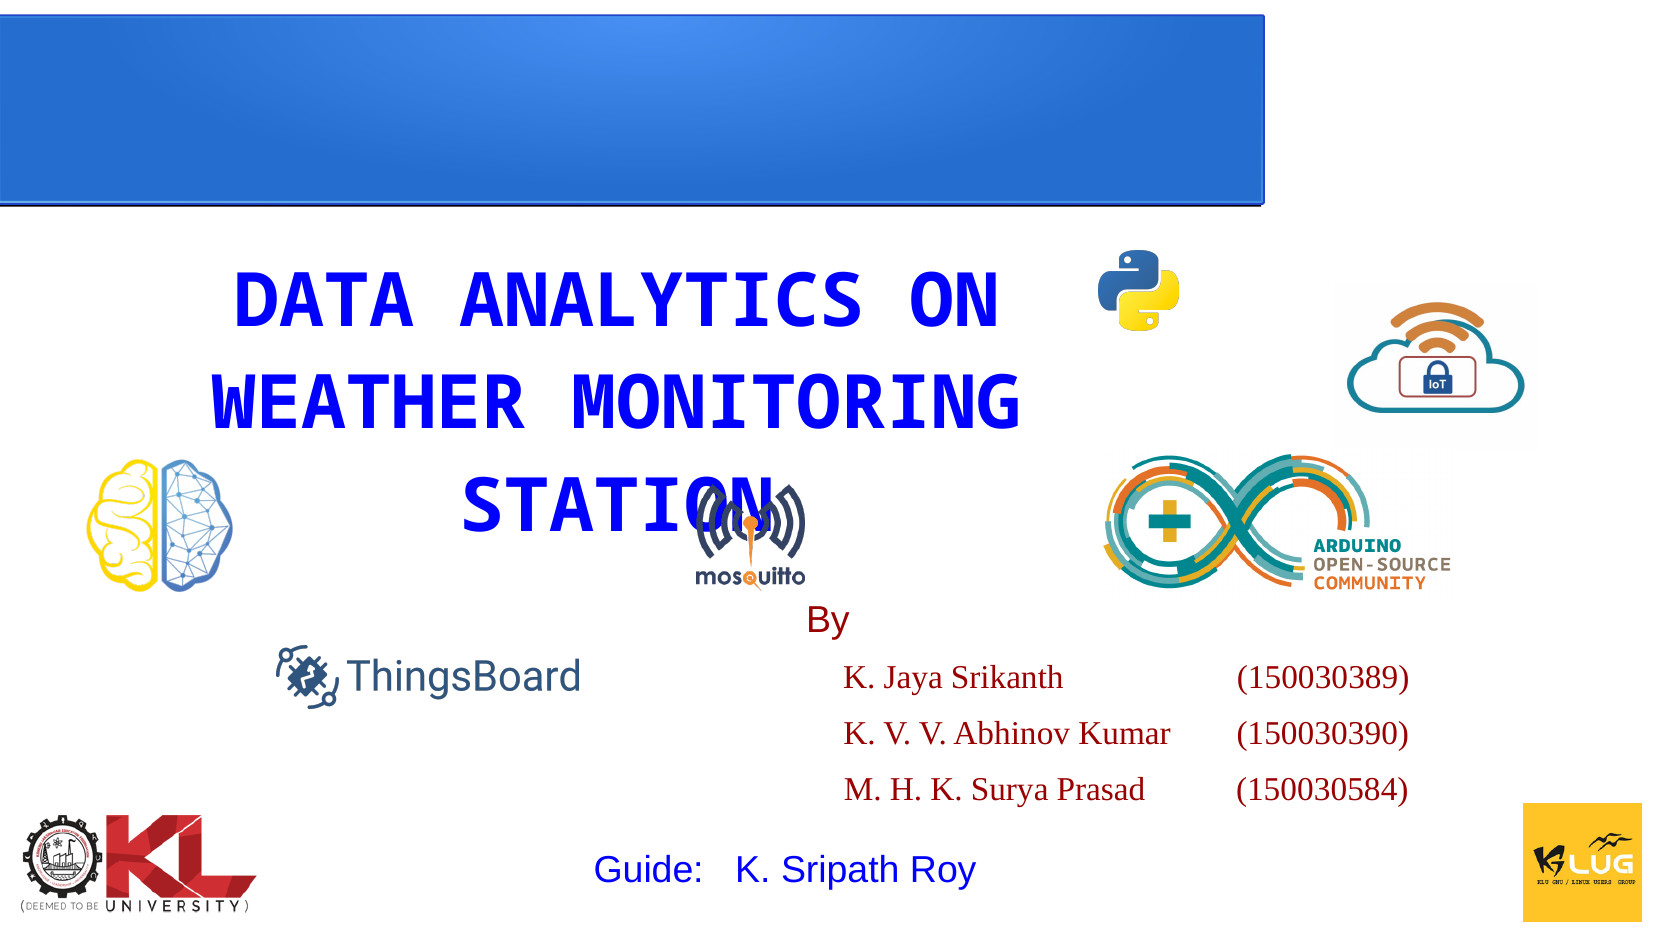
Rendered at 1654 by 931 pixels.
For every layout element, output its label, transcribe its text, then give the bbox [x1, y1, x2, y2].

picture [1098, 250, 1179, 331]
picture [1101, 283, 1537, 591]
picture [1523, 803, 1642, 922]
picture [10, 803, 260, 922]
text_box DATA ANALYTICS ON WEATHER MONITORING STATION [76, 232, 1158, 567]
text_box By K. Jaya Srikanth (150030389) K. V. V. Abhinov Kumar (150030390) M. H. K. Surya Prasad (150030584) [791, 591, 1477, 815]
picture [59, 425, 260, 626]
text_box Guide: K. Sripath Roy [578, 840, 1028, 898]
picture [276, 645, 579, 709]
picture [696, 484, 805, 591]
